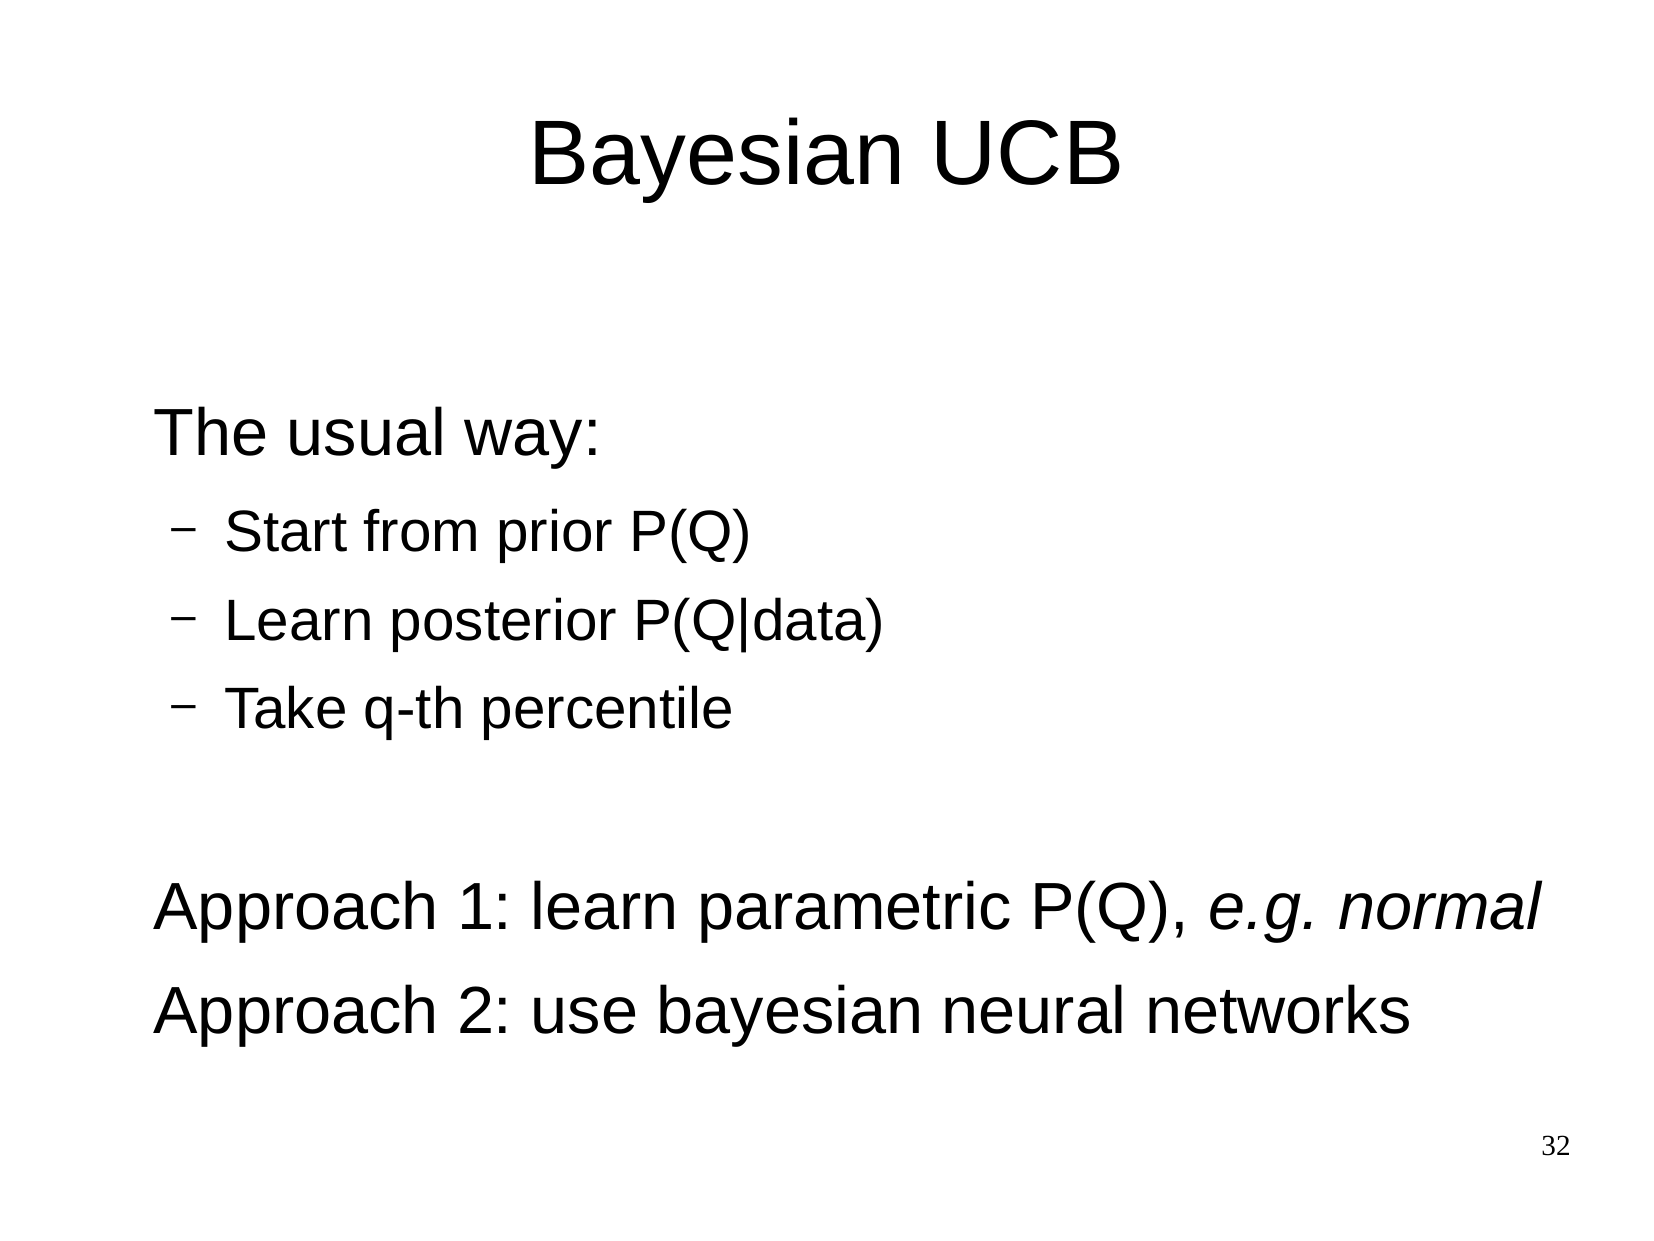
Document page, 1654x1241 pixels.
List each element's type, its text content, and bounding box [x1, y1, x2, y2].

title Bayesian UCB [82, 49, 1571, 257]
list The usual way: Start from prior P(Q) Learn posterior P(Q|data) Take q-th percentile Approach 1: learn parametric P(Q), e.g. normal Approach 2: use bayesian neural networks [82, 290, 1571, 1241]
